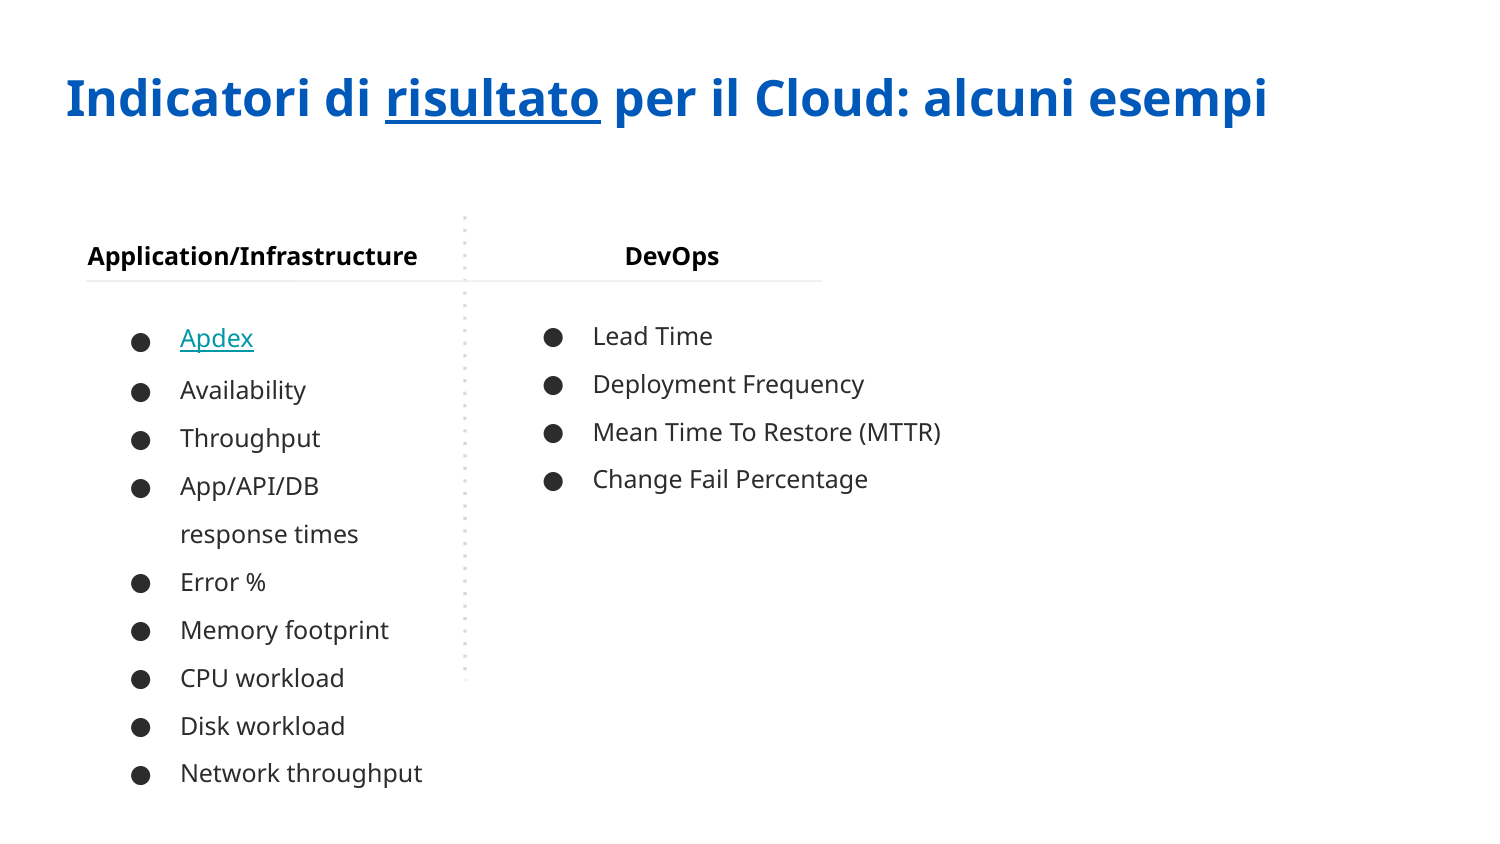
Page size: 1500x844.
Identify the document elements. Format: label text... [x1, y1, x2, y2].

text_box DevOps [520, 210, 824, 287]
title Indicatori di risultato per il Cloud: alcuni esempi [51, 51, 1449, 146]
text_box Apdex Availability Throughput App/API/DB response times Error % Memory footprint CPU workload Disk workload Network throughput [90, 287, 456, 694]
text_box Lead Time Deployment Frequency Mean Time To Restore (MTTR) Change Fail Percentage [502, 287, 964, 694]
text_box Application/Infrastructure [62, 210, 444, 305]
